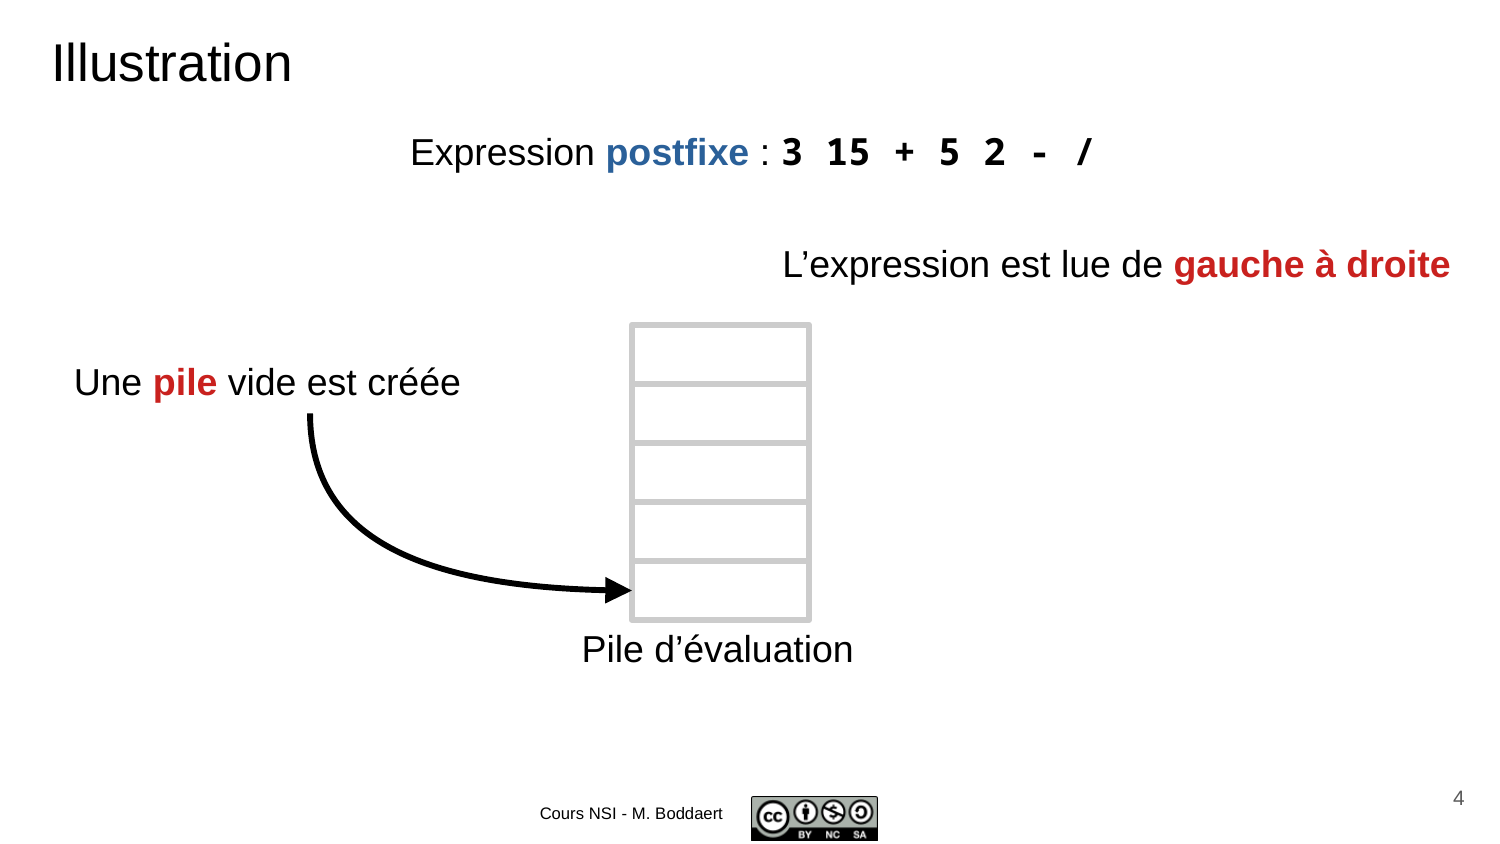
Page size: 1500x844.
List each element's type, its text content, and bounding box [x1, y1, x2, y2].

picture [751, 796, 878, 841]
text_box Une pile vide est créée [59, 354, 562, 414]
text_box Pile d’évaluation [566, 620, 880, 680]
text_box [631, 324, 810, 620]
text_box Expression postfixe : 3 15 + 5 2 - / [29, 120, 1477, 760]
text_box L’expression est lue de gauche à droite [767, 236, 1477, 296]
title Illustration [51, 13, 1449, 108]
slide_number <numéro> [1389, 764, 1480, 830]
